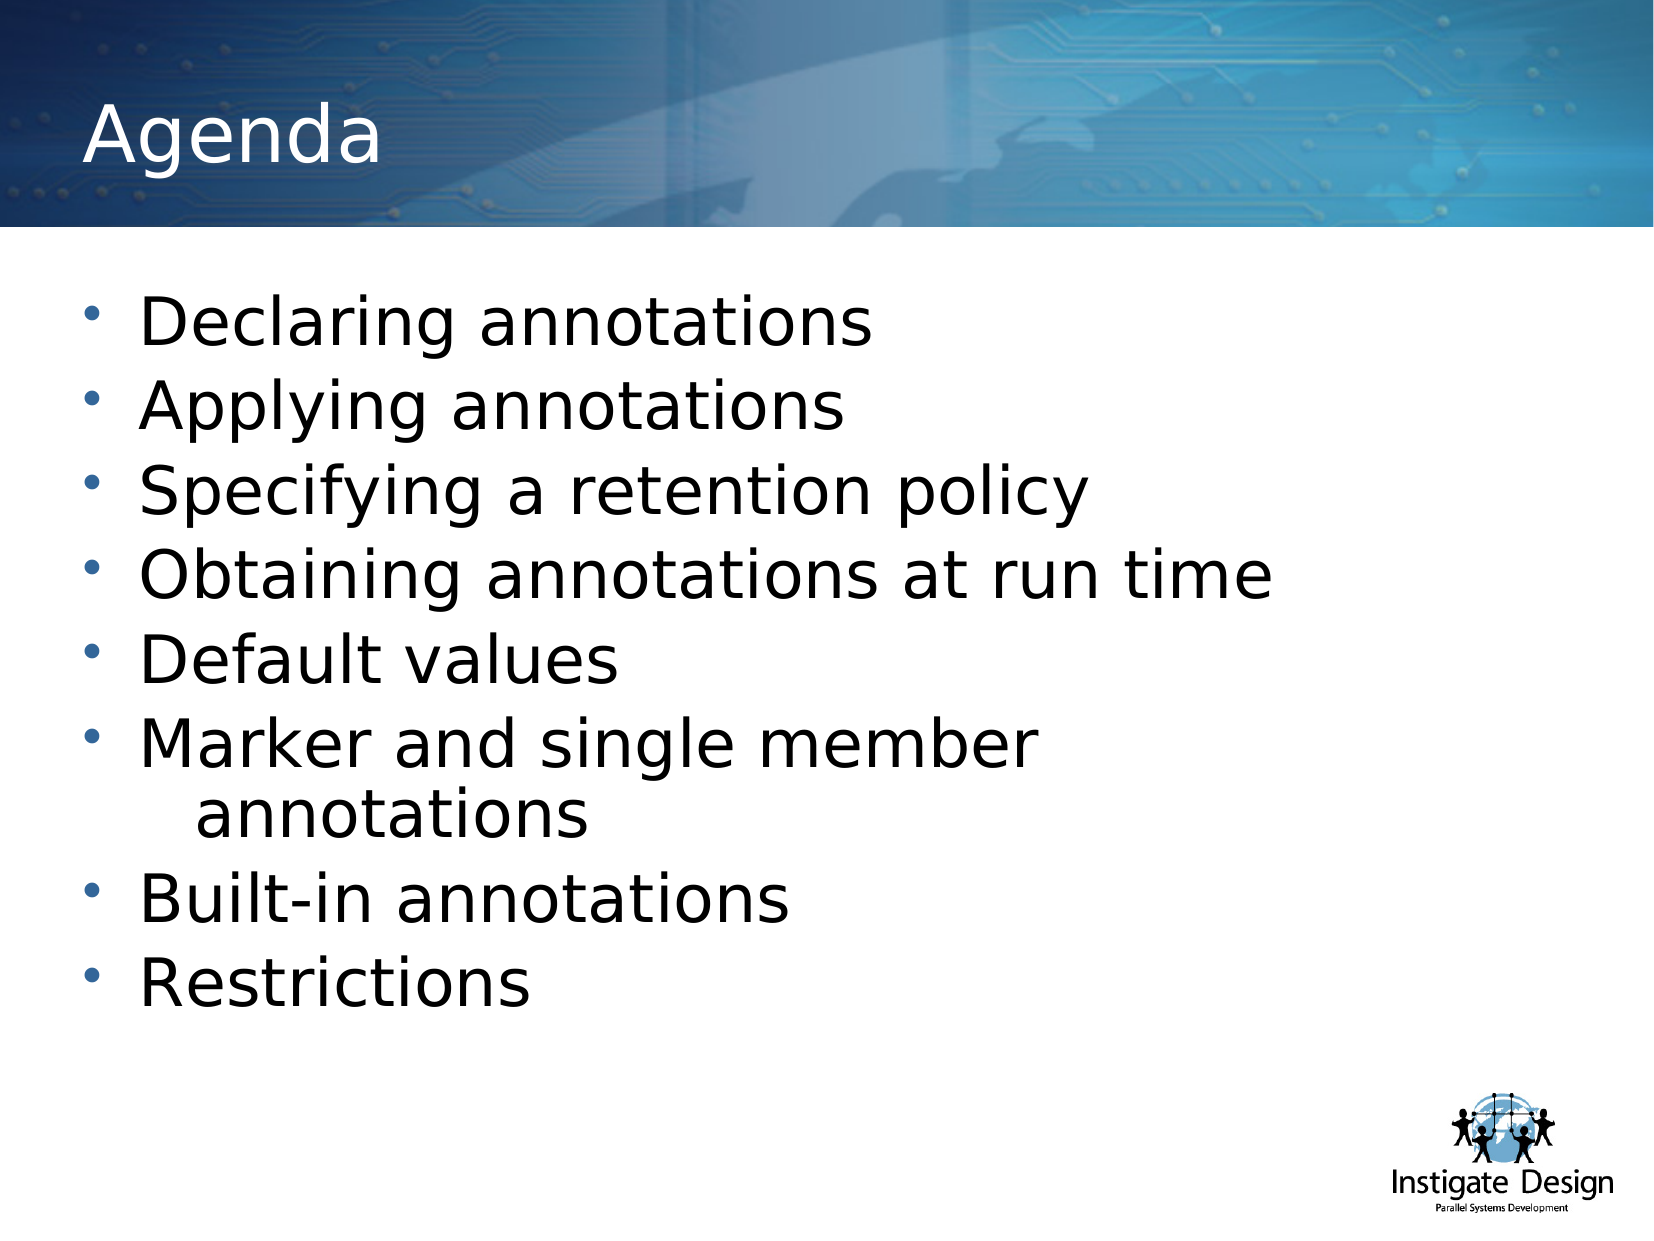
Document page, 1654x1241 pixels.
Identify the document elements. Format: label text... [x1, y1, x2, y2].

picture [0, 0, 1654, 227]
title Agenda [82, 49, 1570, 228]
picture [1393, 1093, 1613, 1213]
list Declaring annotations Applying annotations Specifying a retention policy Obtaining annotations at run time Default values Marker and single member annotations Built-in annotations Restrictions [82, 289, 1451, 1184]
